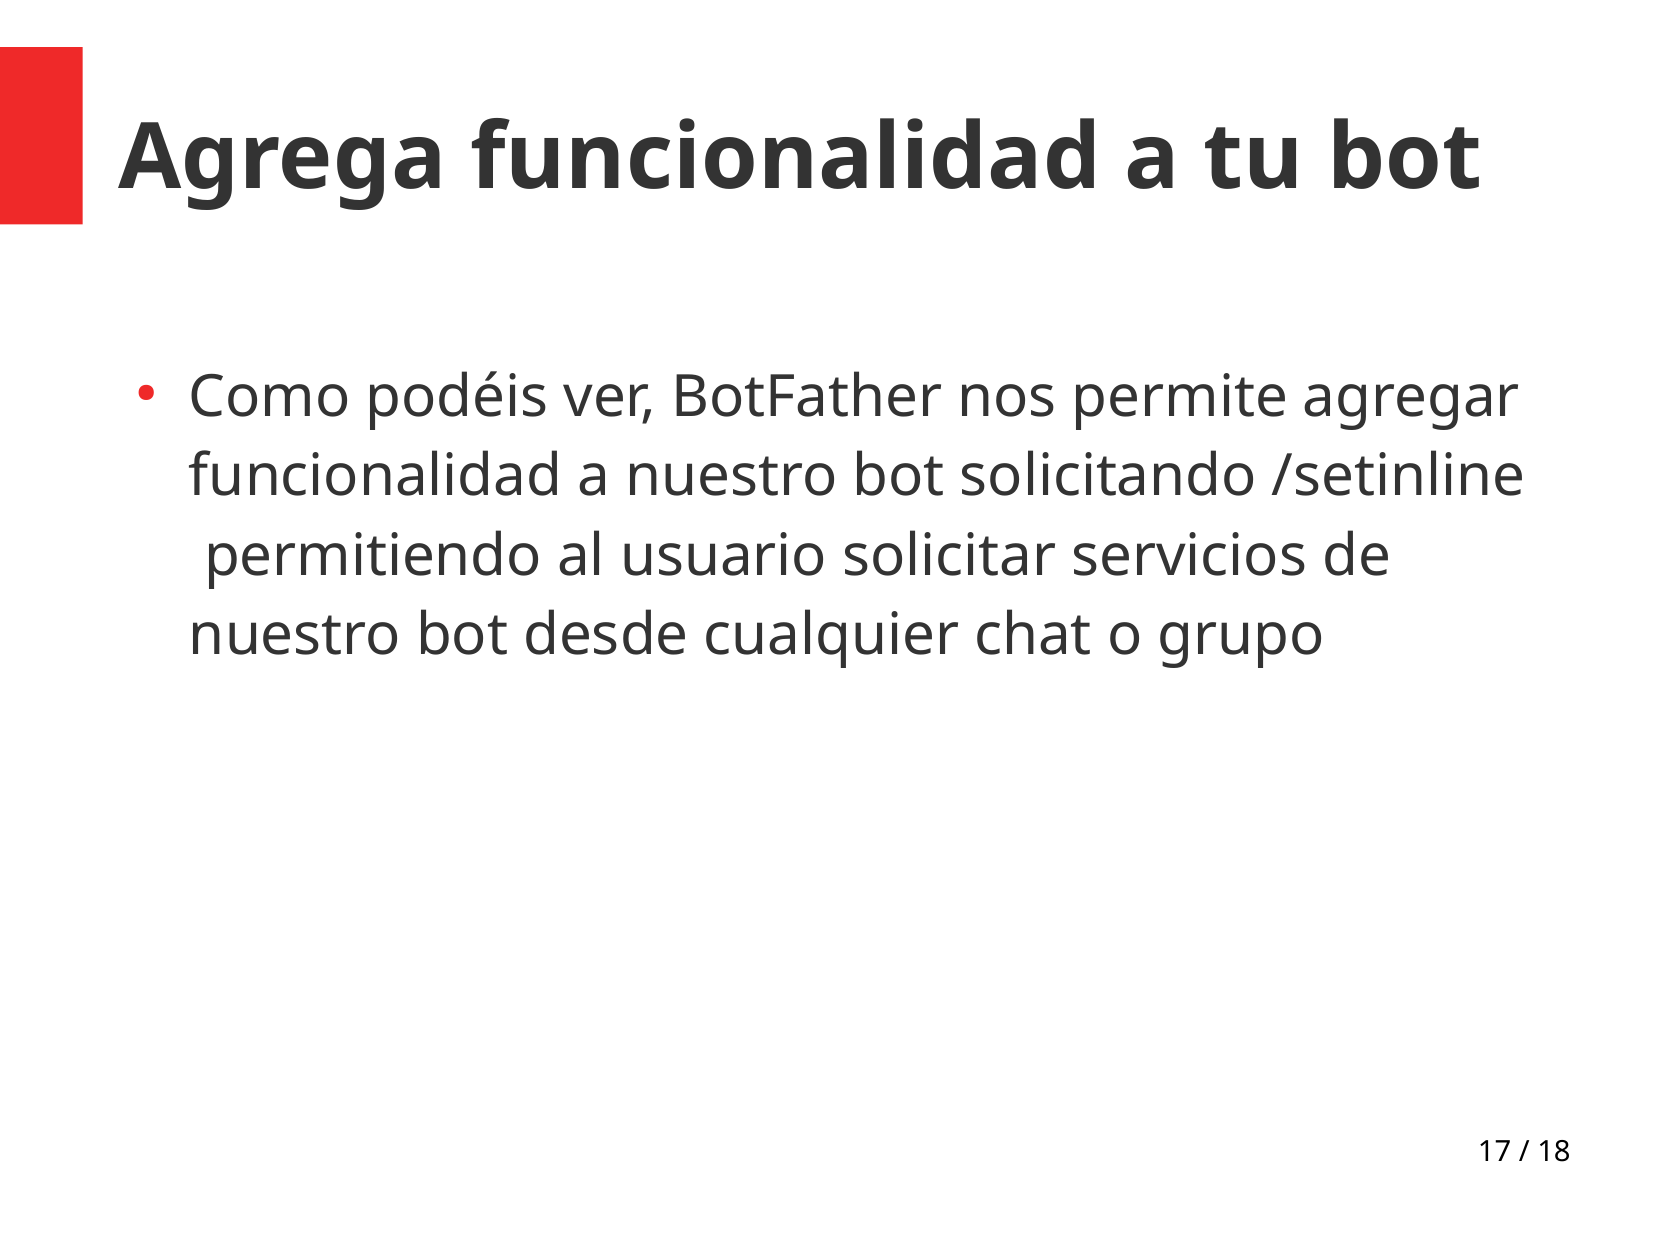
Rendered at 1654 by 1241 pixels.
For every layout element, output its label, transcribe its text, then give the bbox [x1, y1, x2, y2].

list Como podéis ver, BotFather nos permite agregar funcionalidad a nuestro bot solicitando /setinline permitiendo al usuario solicitar servicios de nuestro bot desde cualquier chat o grupo [118, 354, 1536, 1074]
title Agrega funcionalidad a tu bot [118, 45, 1571, 260]
